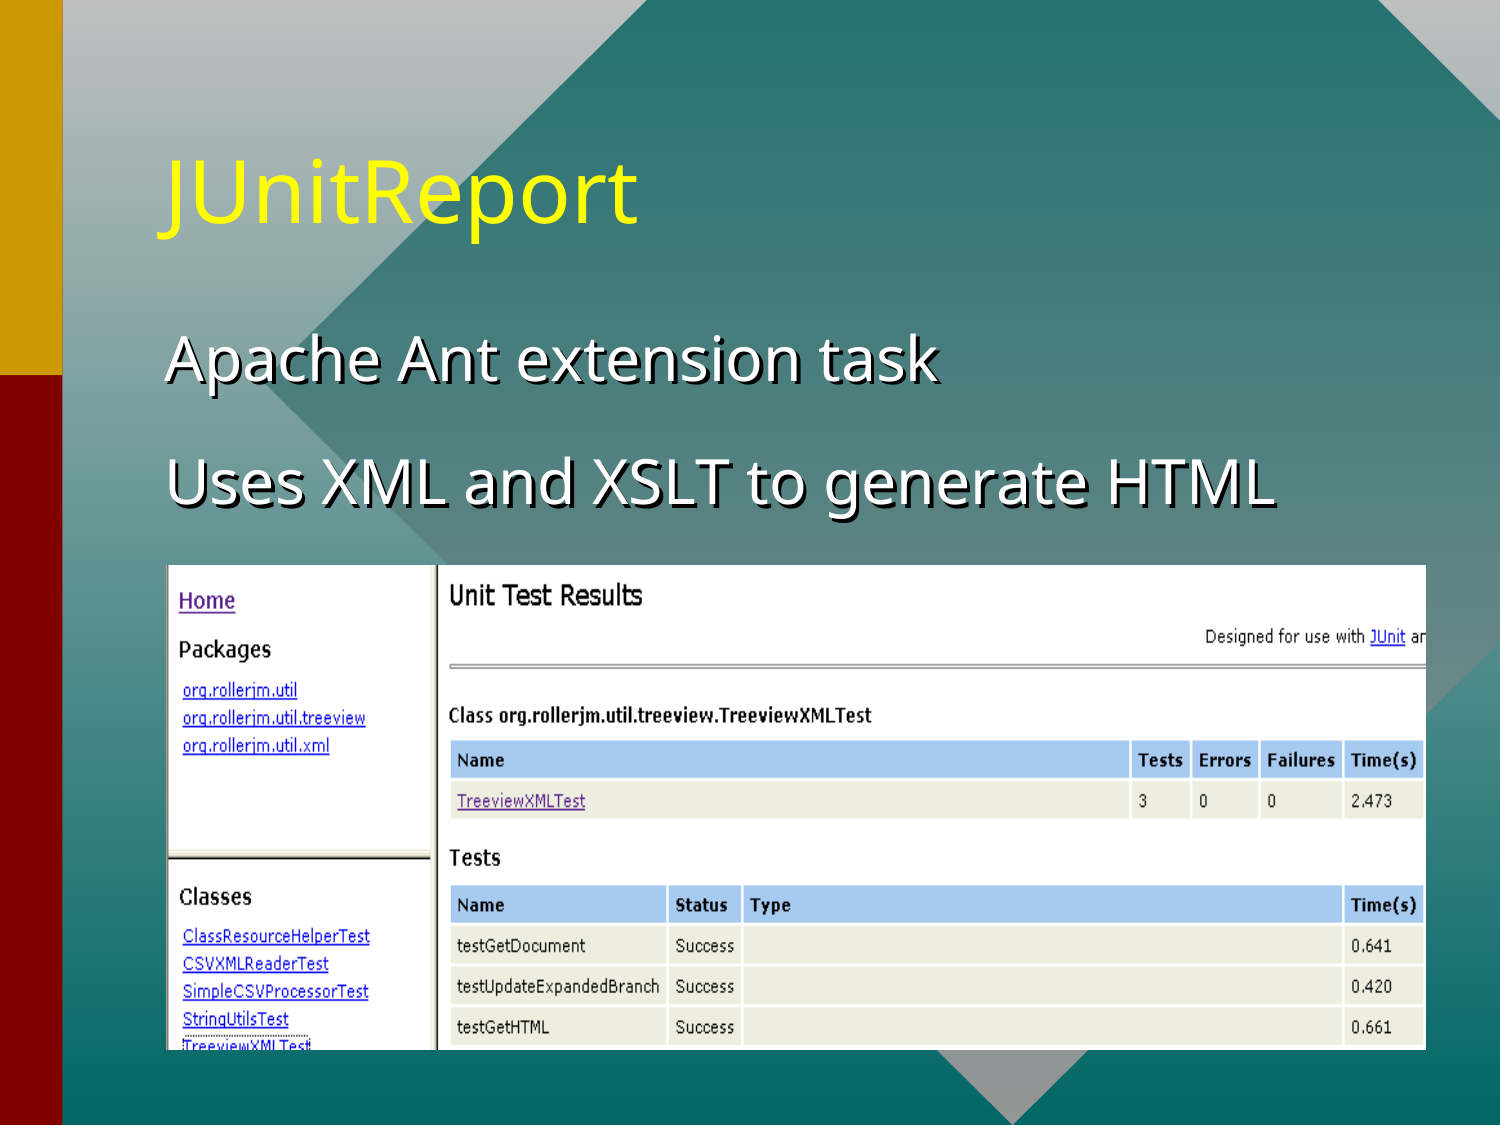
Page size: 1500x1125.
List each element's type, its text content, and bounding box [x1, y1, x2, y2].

list Apache Ant extension task Uses XML and XSLT to generate HTML [149, 312, 1388, 976]
picture [166, 565, 1426, 1051]
title JUnitReport [150, 99, 1351, 288]
